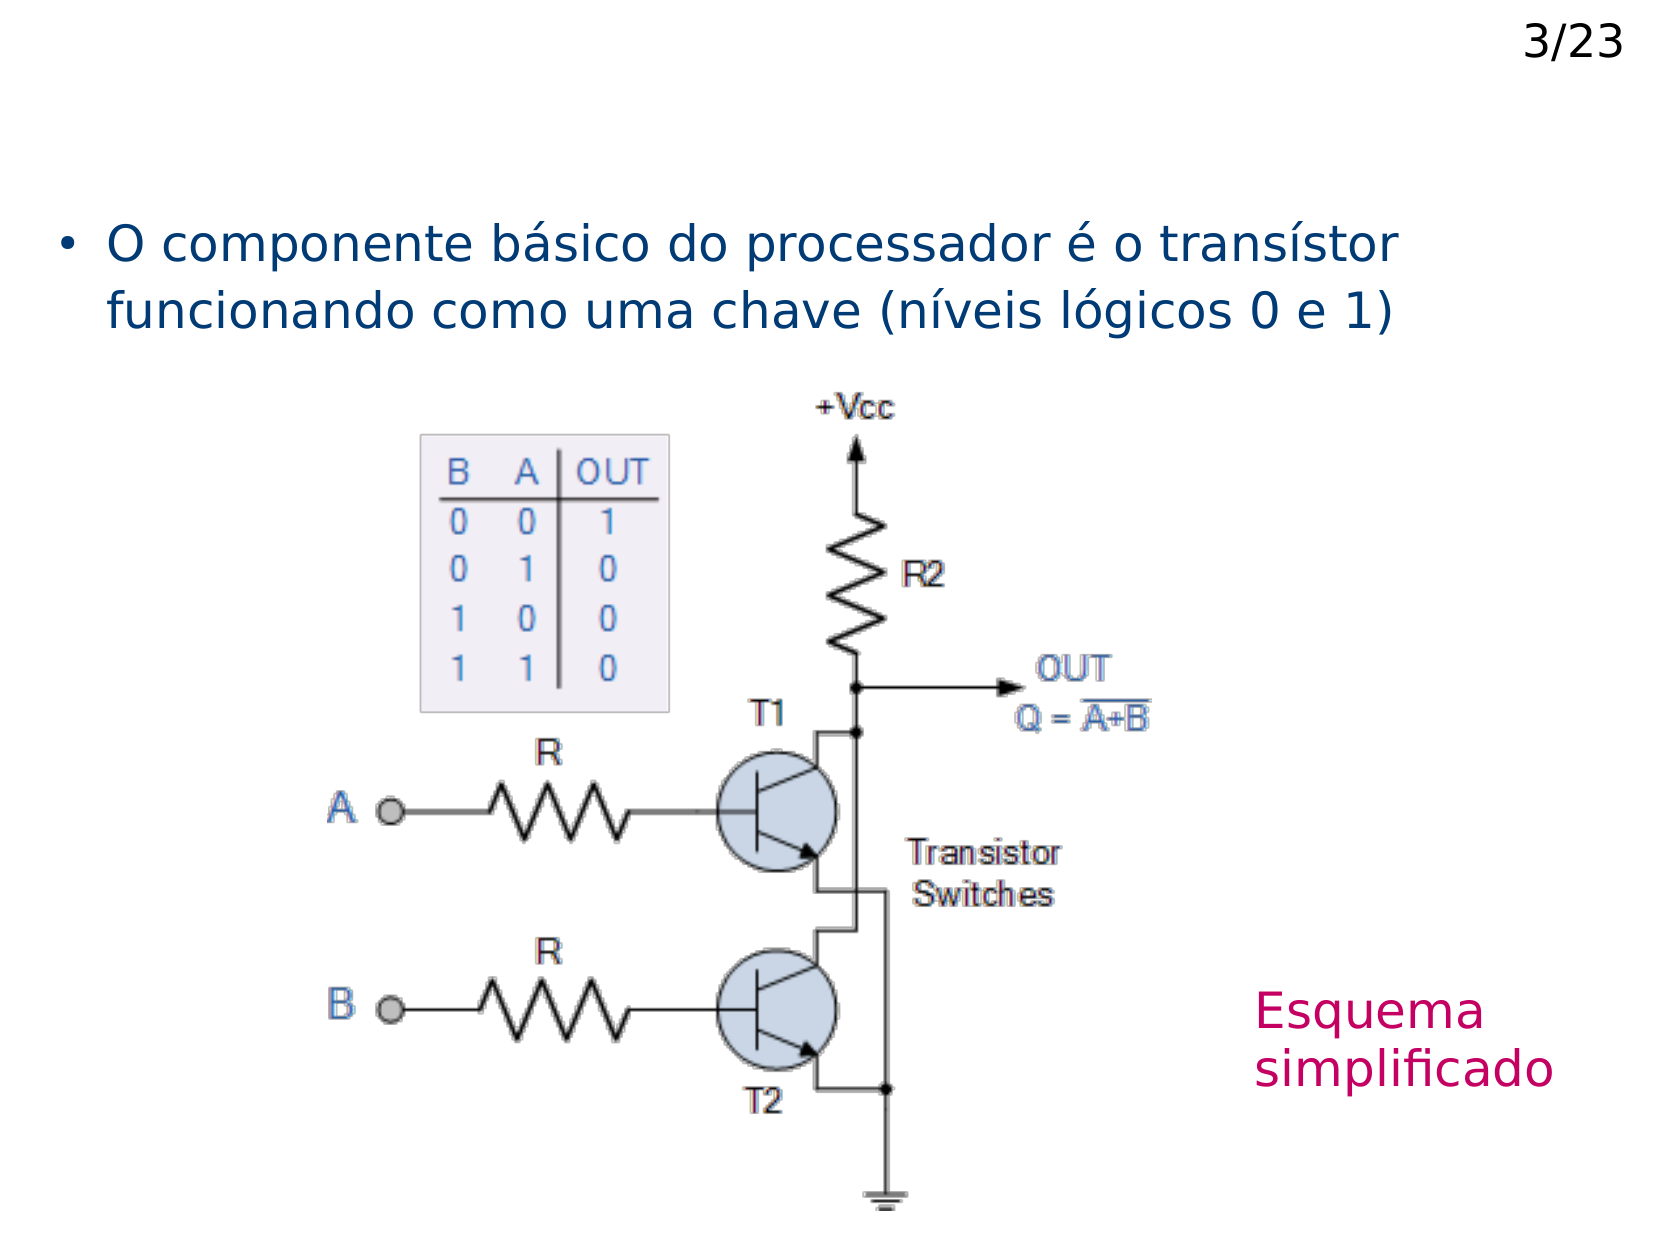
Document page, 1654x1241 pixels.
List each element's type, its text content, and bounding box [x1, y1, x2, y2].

list O componente básico do processador é o transístor funcionando como uma chave (níveis lógicos 0 e 1) [59, 206, 1625, 1211]
picture [327, 383, 1152, 1211]
text_box Esquema simplificado [1240, 974, 1654, 1241]
